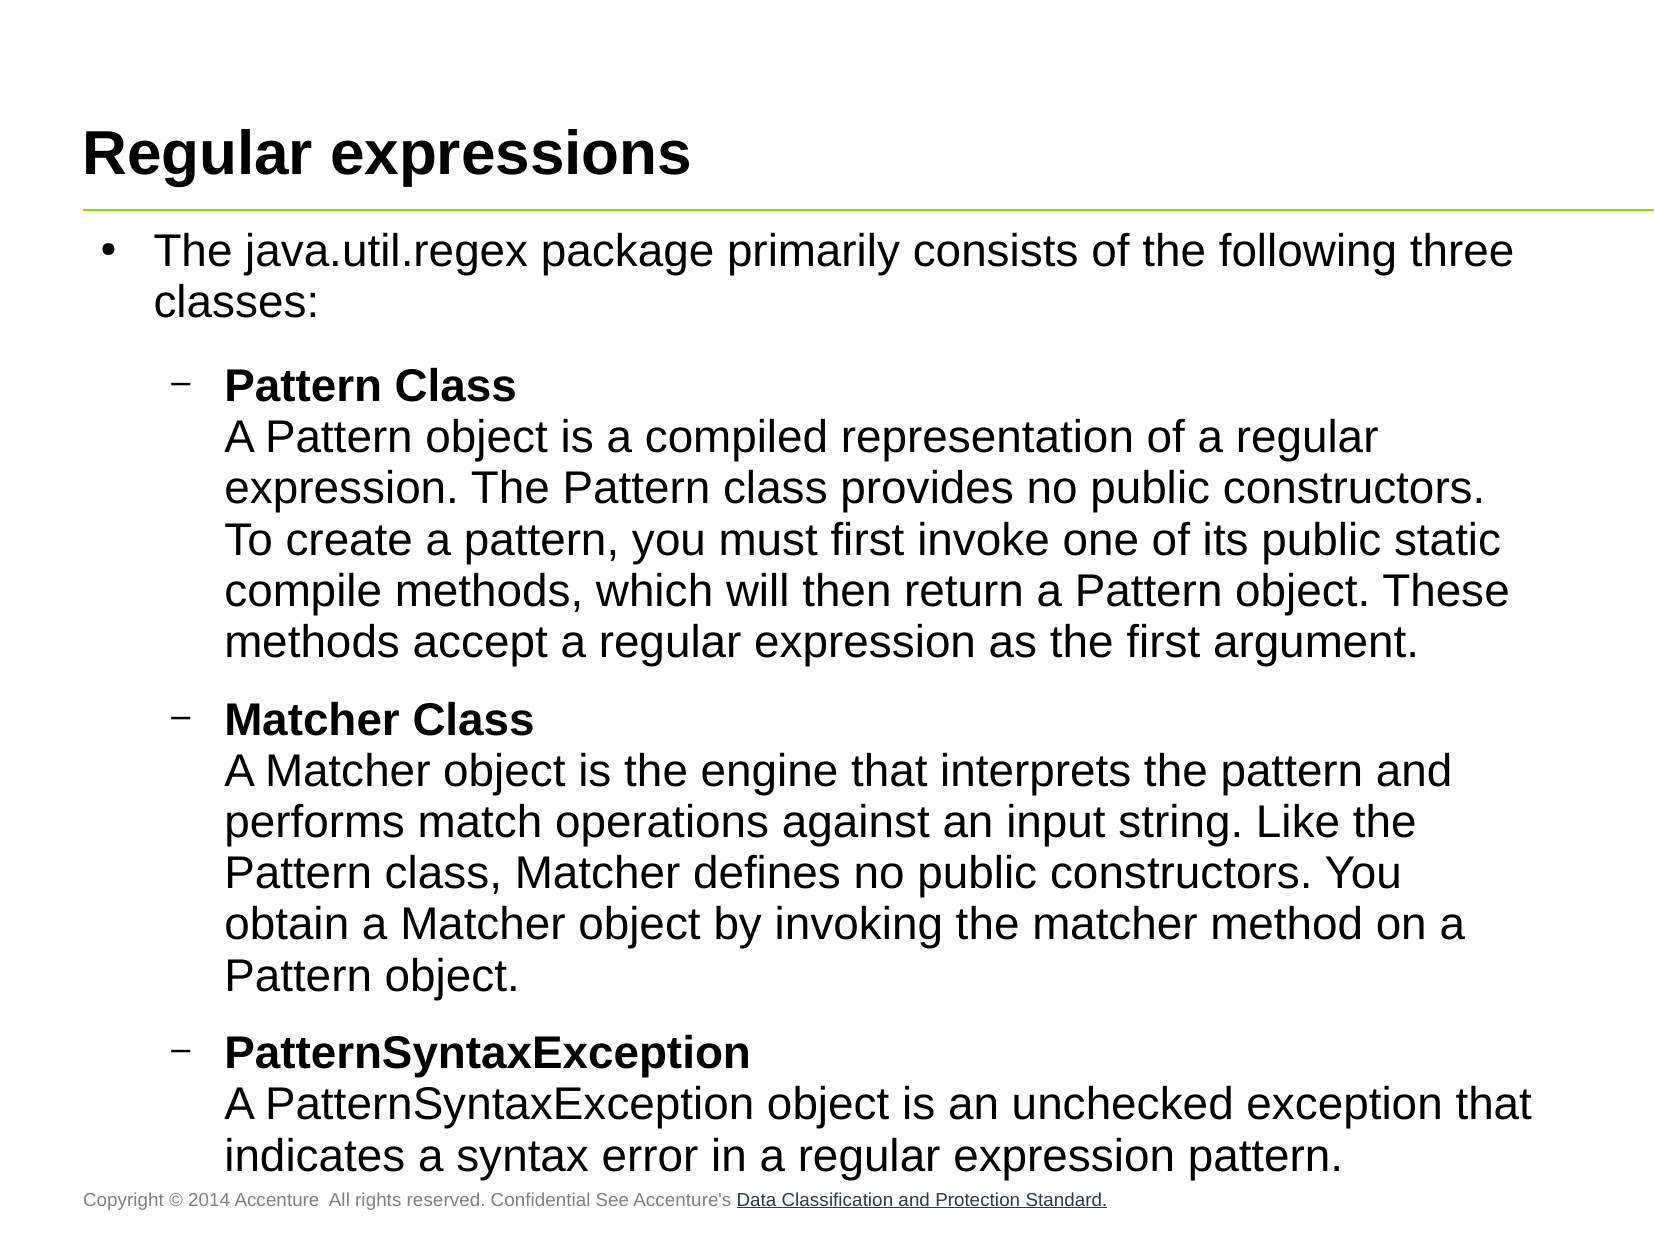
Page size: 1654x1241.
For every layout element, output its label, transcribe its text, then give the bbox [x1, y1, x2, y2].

title Regular expressions [82, 49, 1571, 257]
list The java.util.regex package primarily consists of the following three classes: Pattern Class A Pattern object is a compiled representation of a regular expression. The Pattern class provides no public constructors. To create a pattern, you must first invoke one of its public static compile methods, which will then return a Pattern object. These methods accept a regular expression as the first argument. Matcher Class A Matcher object is the engine that interprets the pattern and performs match operations against an input string. Like the Pattern class, Matcher defines no public constructors. You obtain a Matcher object by invoking the matcher method on a Pattern object. PatternSyntaxException A PatternSyntaxException object is an unchecked exception that indicates a syntax error in a regular expression pattern. [82, 225, 1538, 1186]
